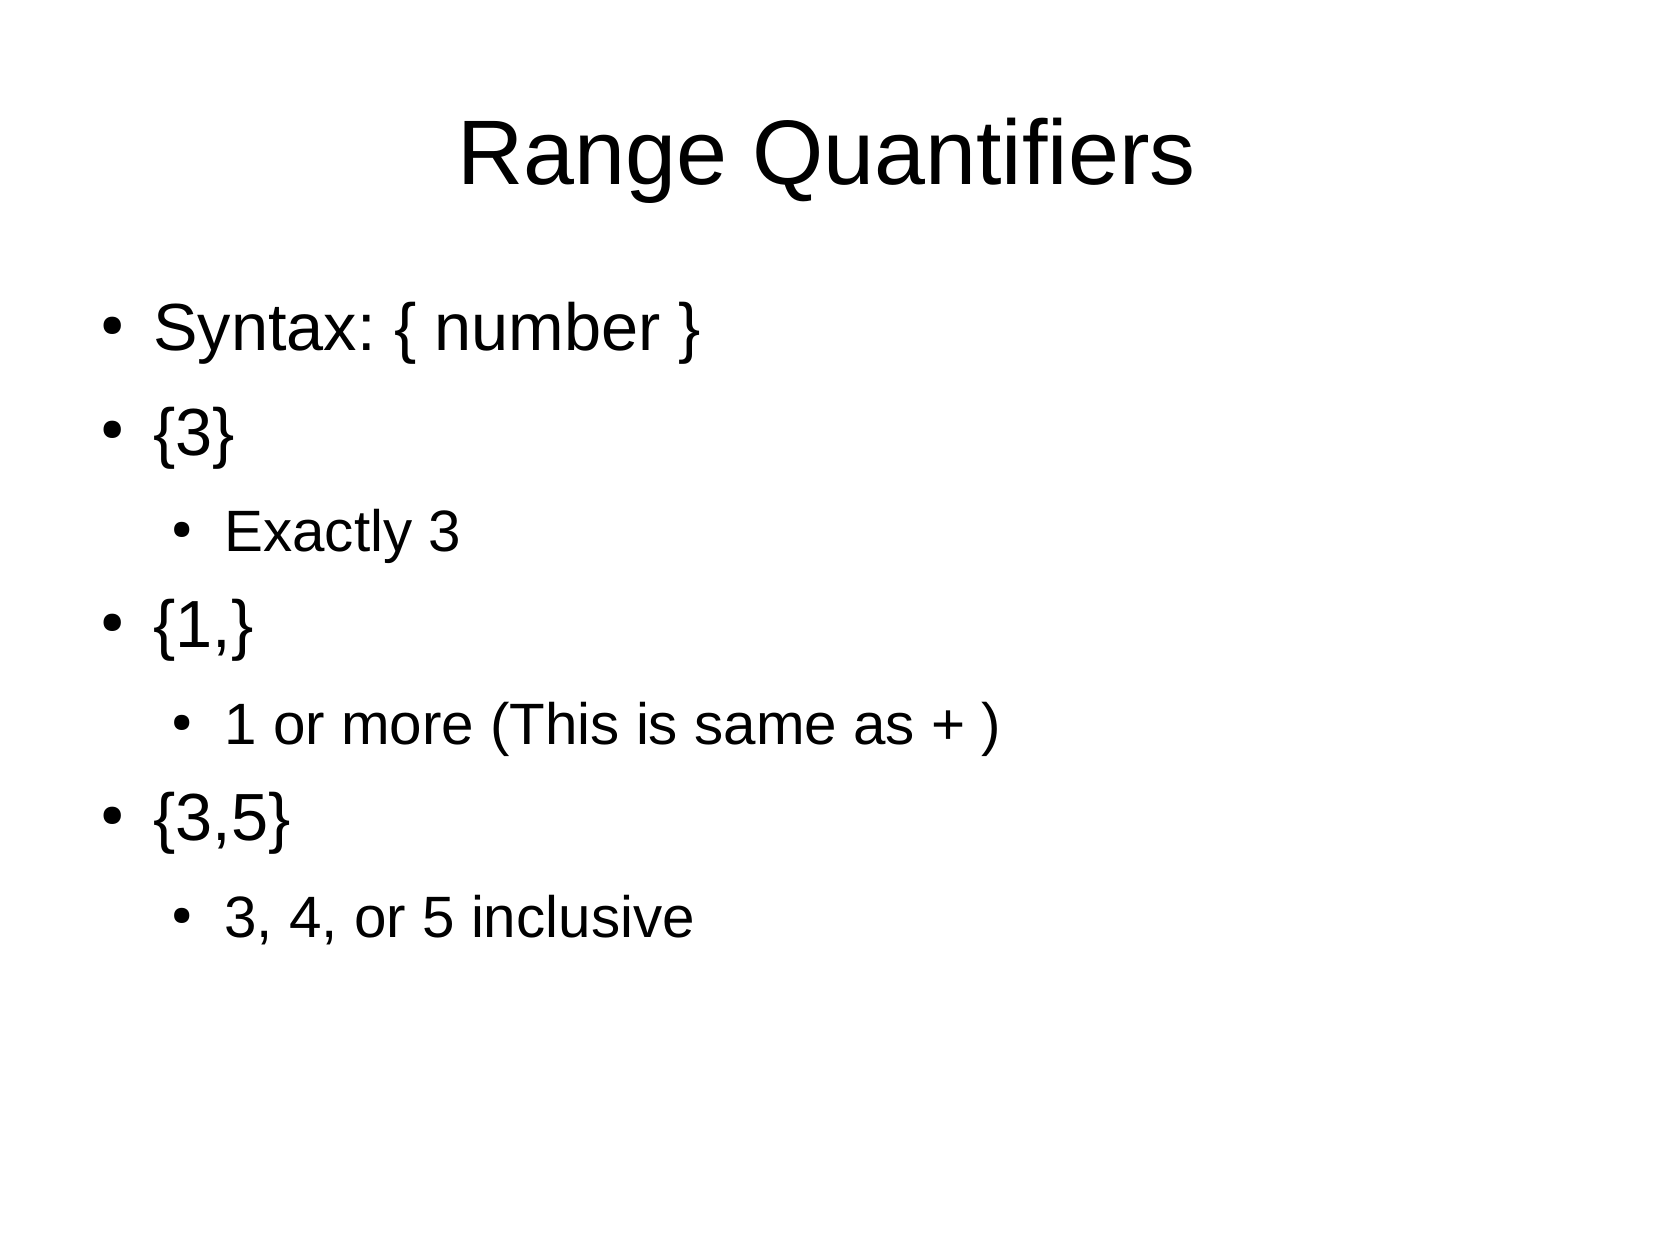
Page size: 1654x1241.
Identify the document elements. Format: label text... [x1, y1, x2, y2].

list Syntax: { number } {3} Exactly 3 {1,} 1 or more (This is same as + ) {3,5} 3, 4, or 5 inclusive [82, 290, 1571, 1094]
title Range Quantifiers [82, 56, 1571, 250]
